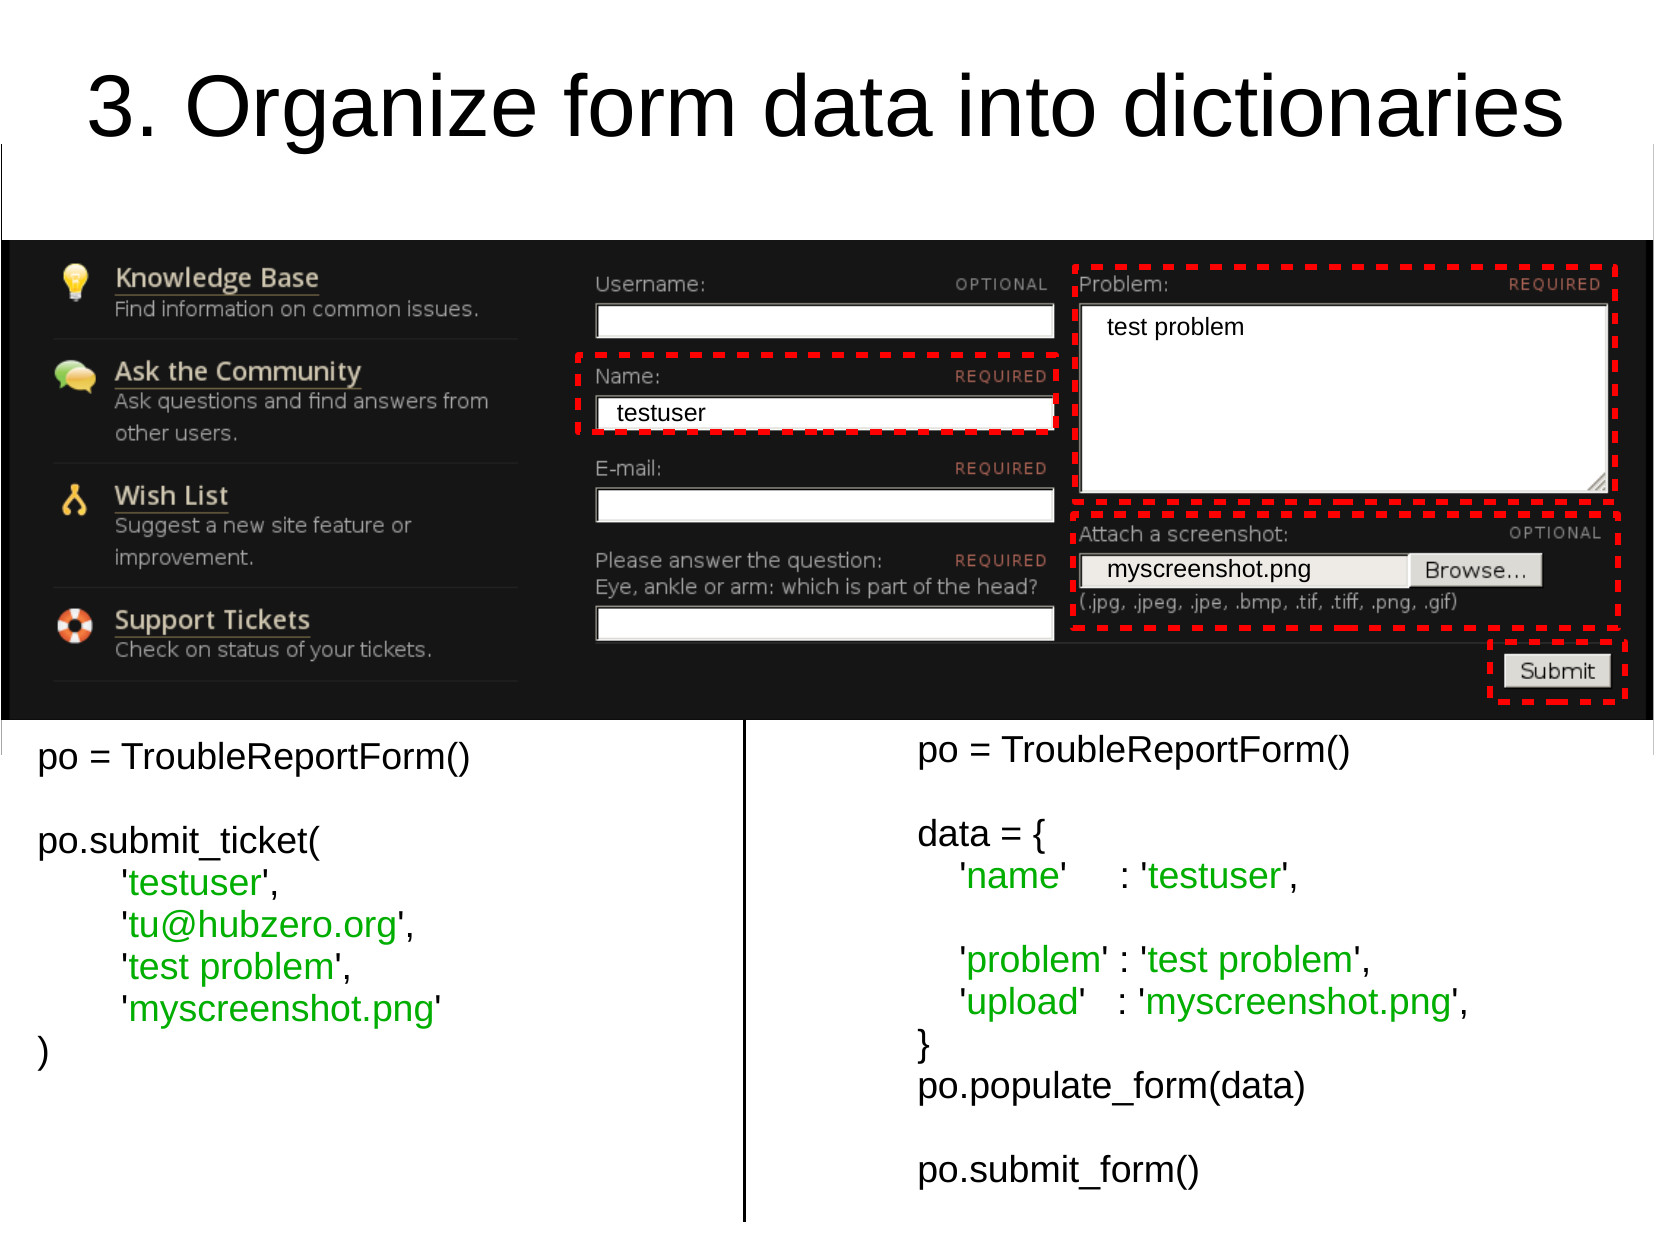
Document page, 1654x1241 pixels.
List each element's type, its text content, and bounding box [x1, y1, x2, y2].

text_box [2, 2, 1654, 240]
text_box testuser [602, 390, 722, 434]
text_box po = TroubleReportForm() po.submit_ticket( 'testuser', 'tu@hubzero.org', 'test problem', 'myscreenshot.png' ) [22, 727, 661, 1186]
picture [1, 144, 1654, 720]
title 3. Organize form data into dictionaries [82, 2, 1571, 210]
text_box [746, 720, 1654, 1212]
text_box myscreenshot.png [1092, 547, 1327, 591]
text_box test problem [1092, 305, 1261, 349]
text_box [1, 720, 743, 1212]
text_box po = TroubleReportForm() data = { 'name' : 'testuser', 'problem' : 'test problem', 'upload' : 'myscreenshot.png', } po.populate_form(data) po.submit_form() [902, 721, 1540, 1241]
